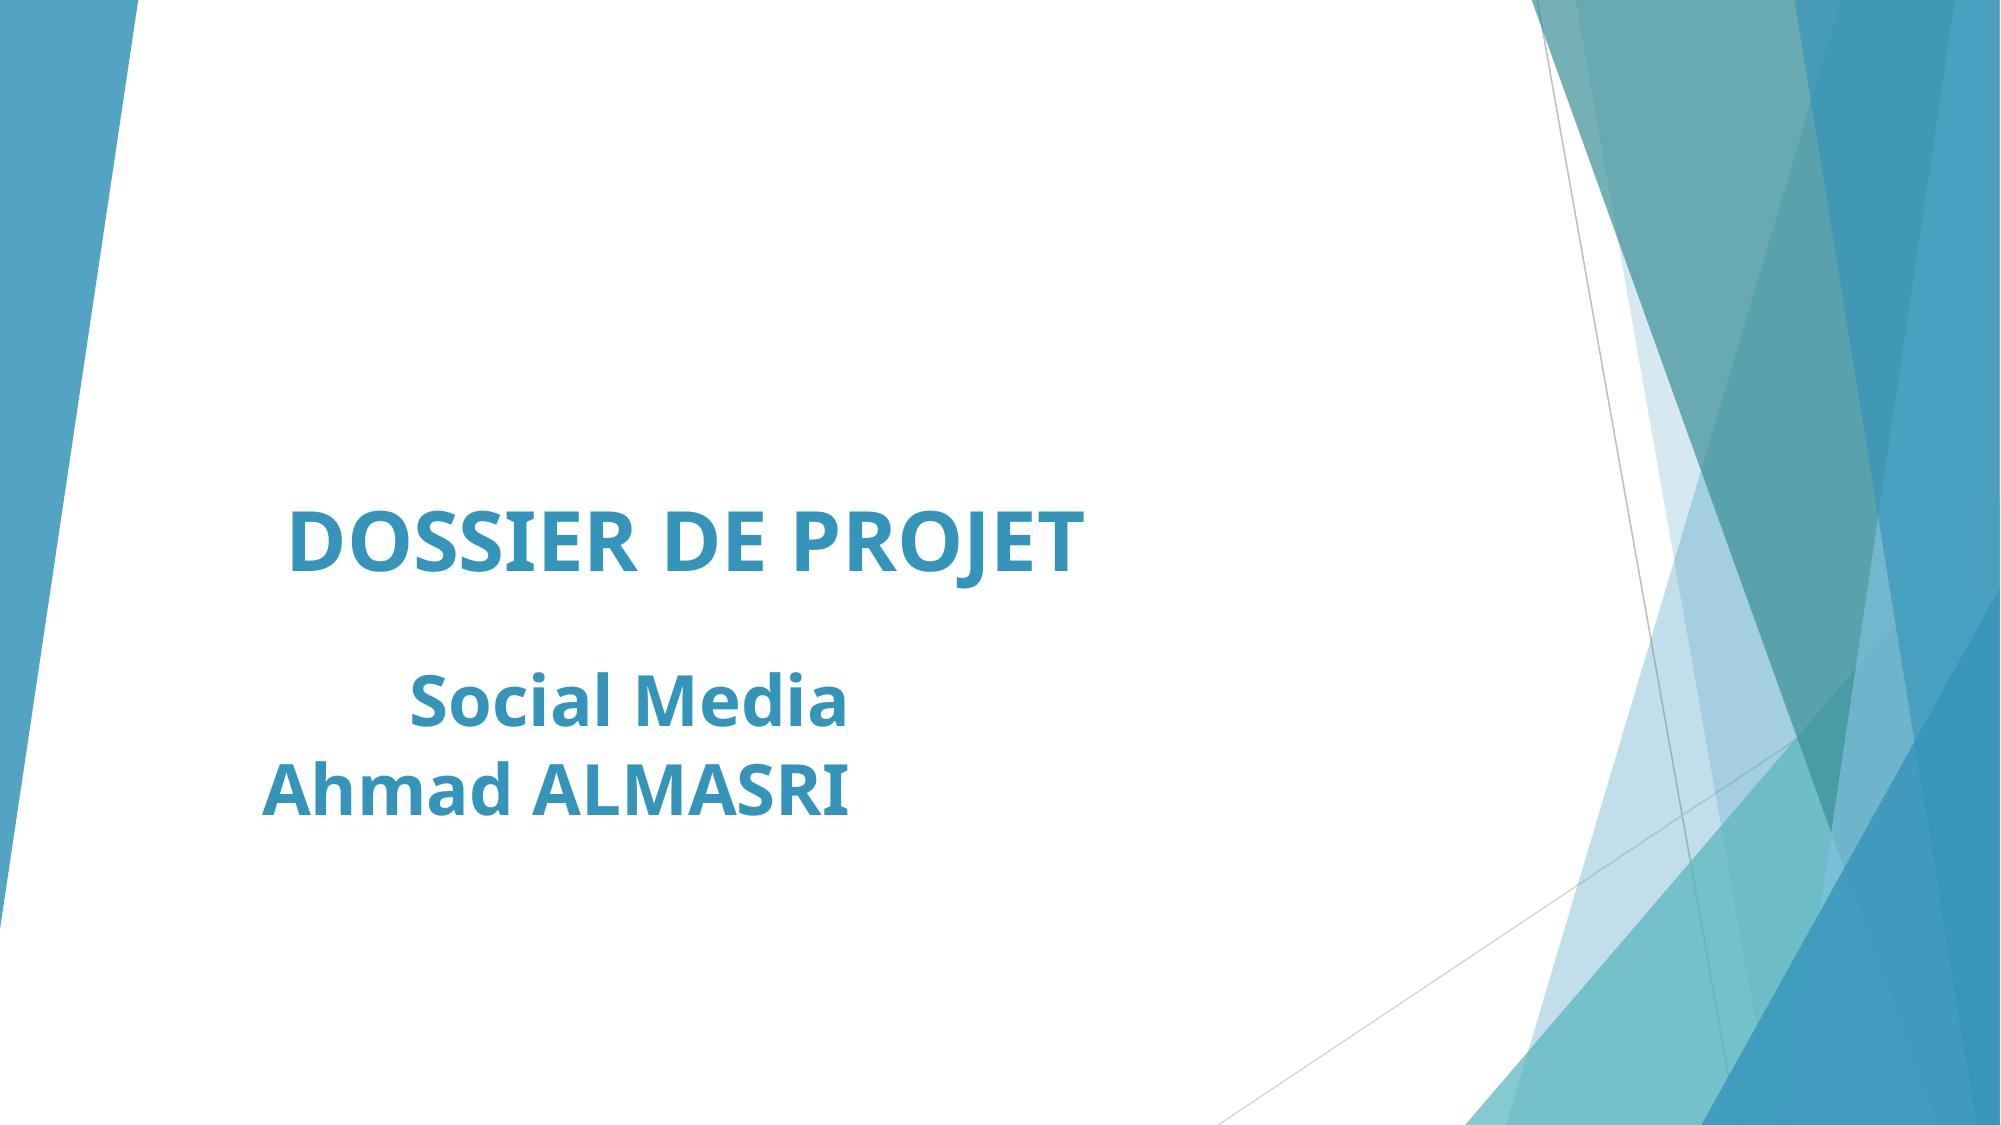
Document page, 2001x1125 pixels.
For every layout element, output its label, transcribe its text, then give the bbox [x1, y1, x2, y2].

title DOSSIER DE PROJET [270, 325, 1545, 596]
subtitle Social Media Ahmad ALMASRI [247, 664, 1522, 845]
